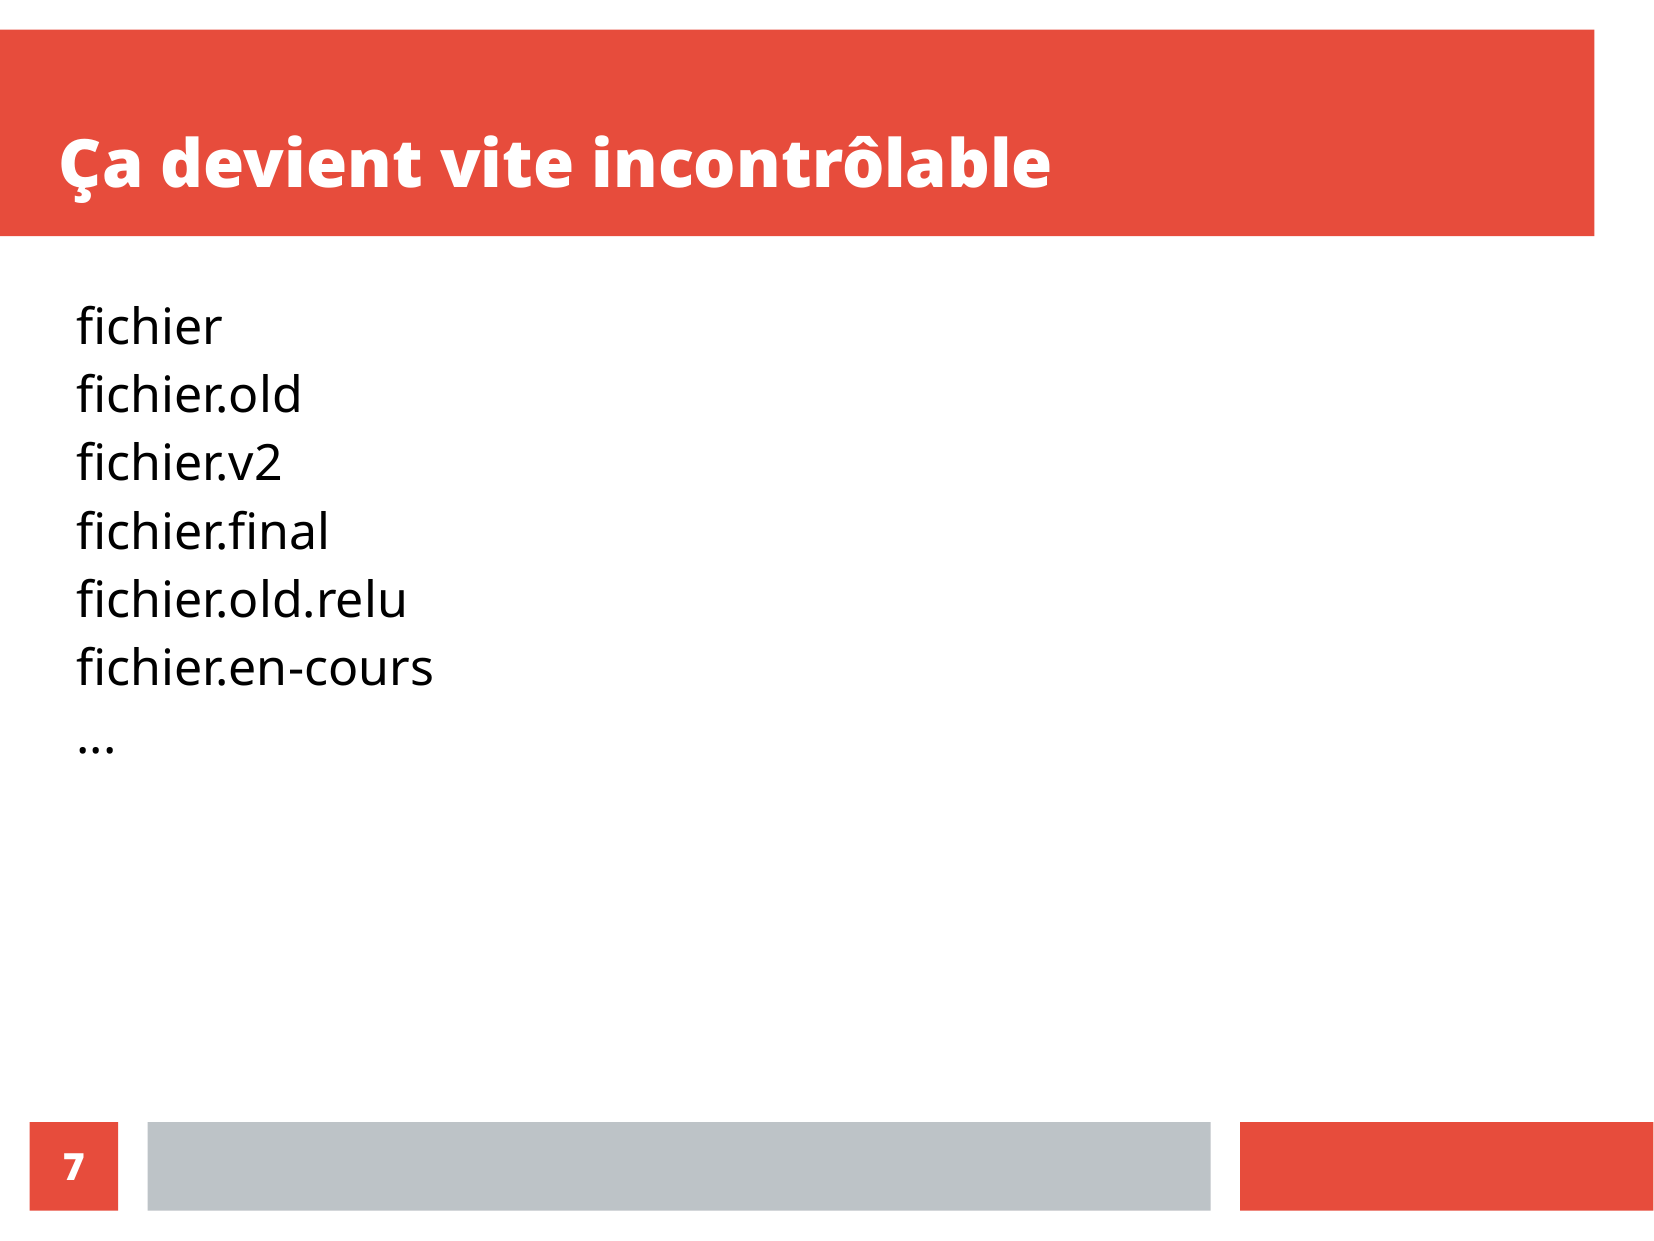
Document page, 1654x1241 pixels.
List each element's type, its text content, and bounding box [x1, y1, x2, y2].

title Ça devient vite incontrôlable [59, 59, 1595, 207]
text_box fichier fichier.old fichier.v2 fichier.final fichier.old.relu fichier.en-cours ... [61, 283, 993, 933]
